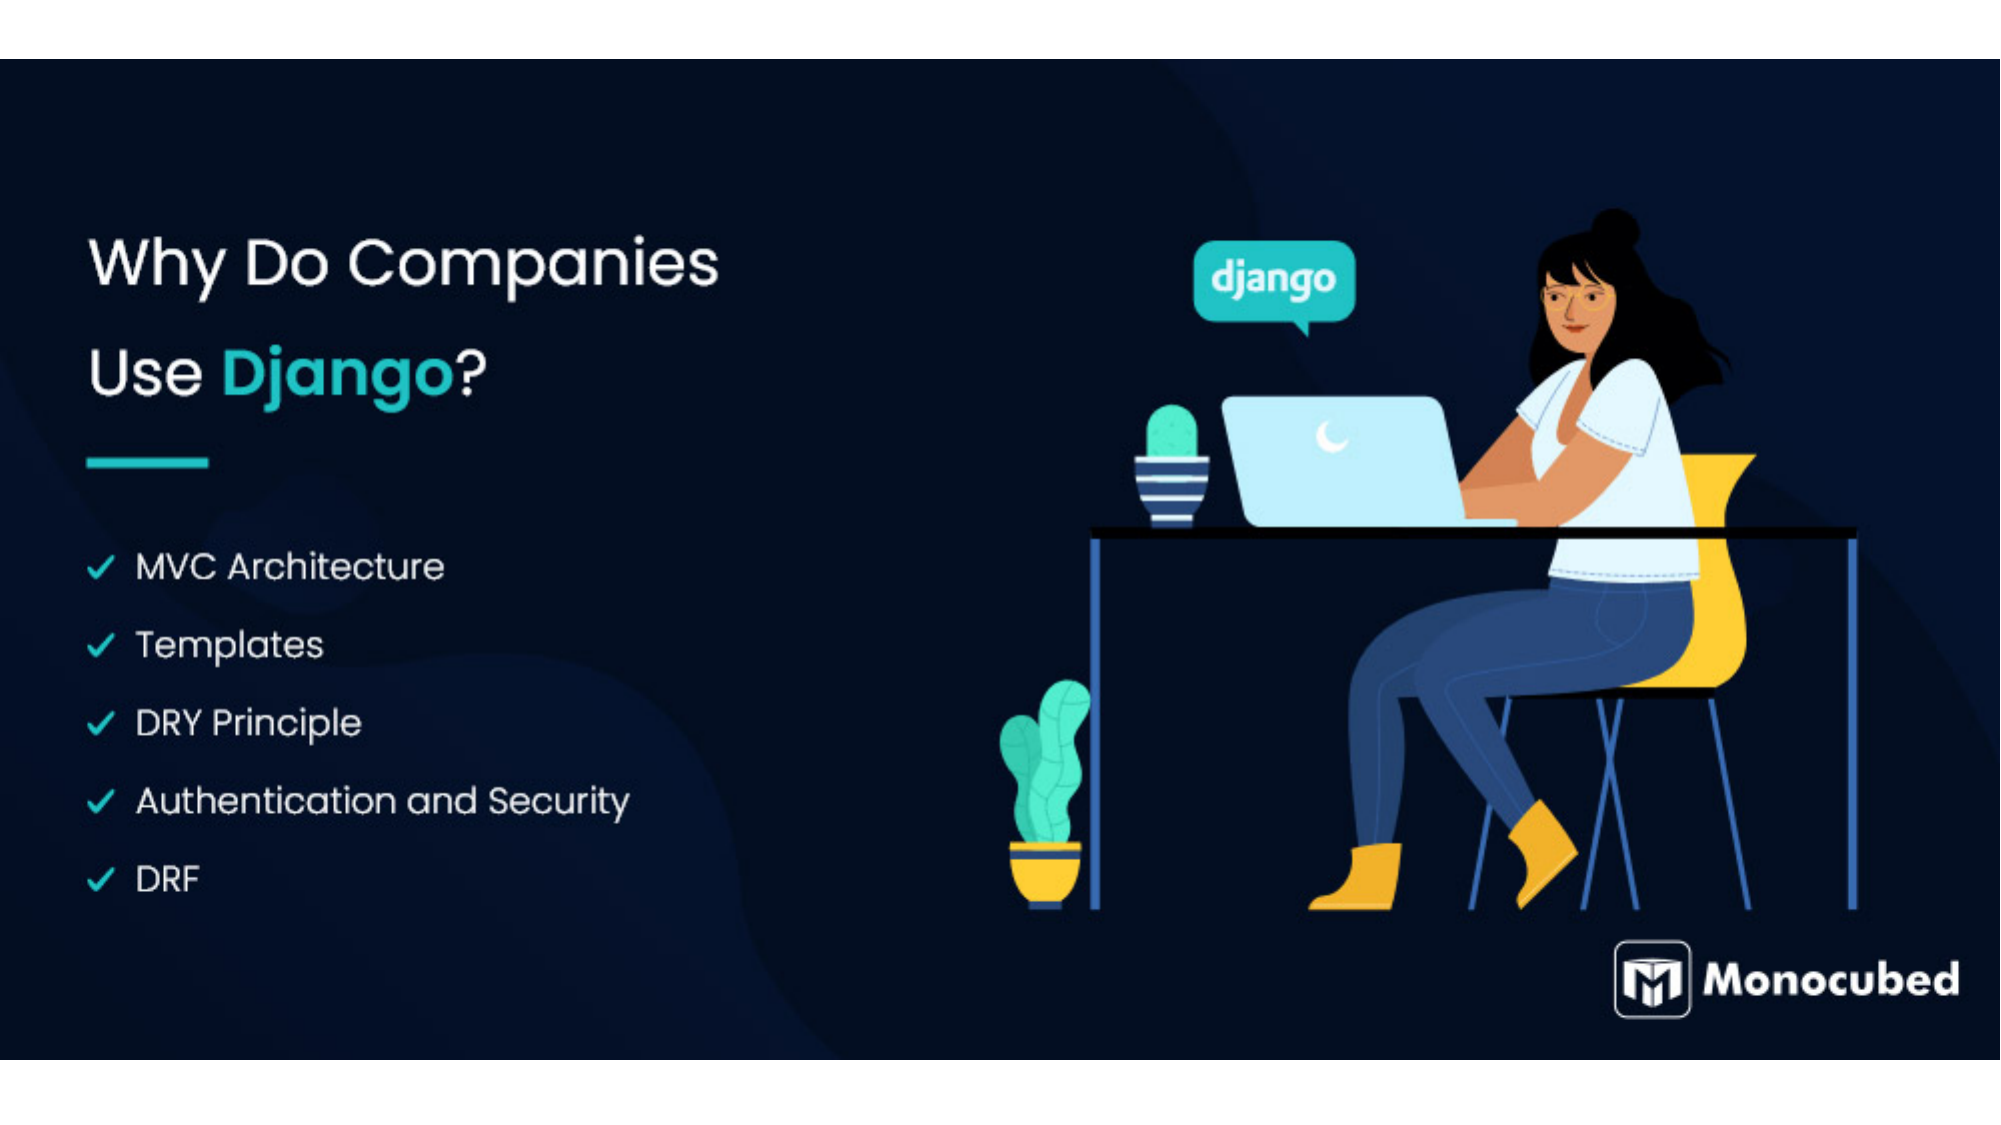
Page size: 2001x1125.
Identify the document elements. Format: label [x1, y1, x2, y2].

picture [0, 59, 2000, 1060]
